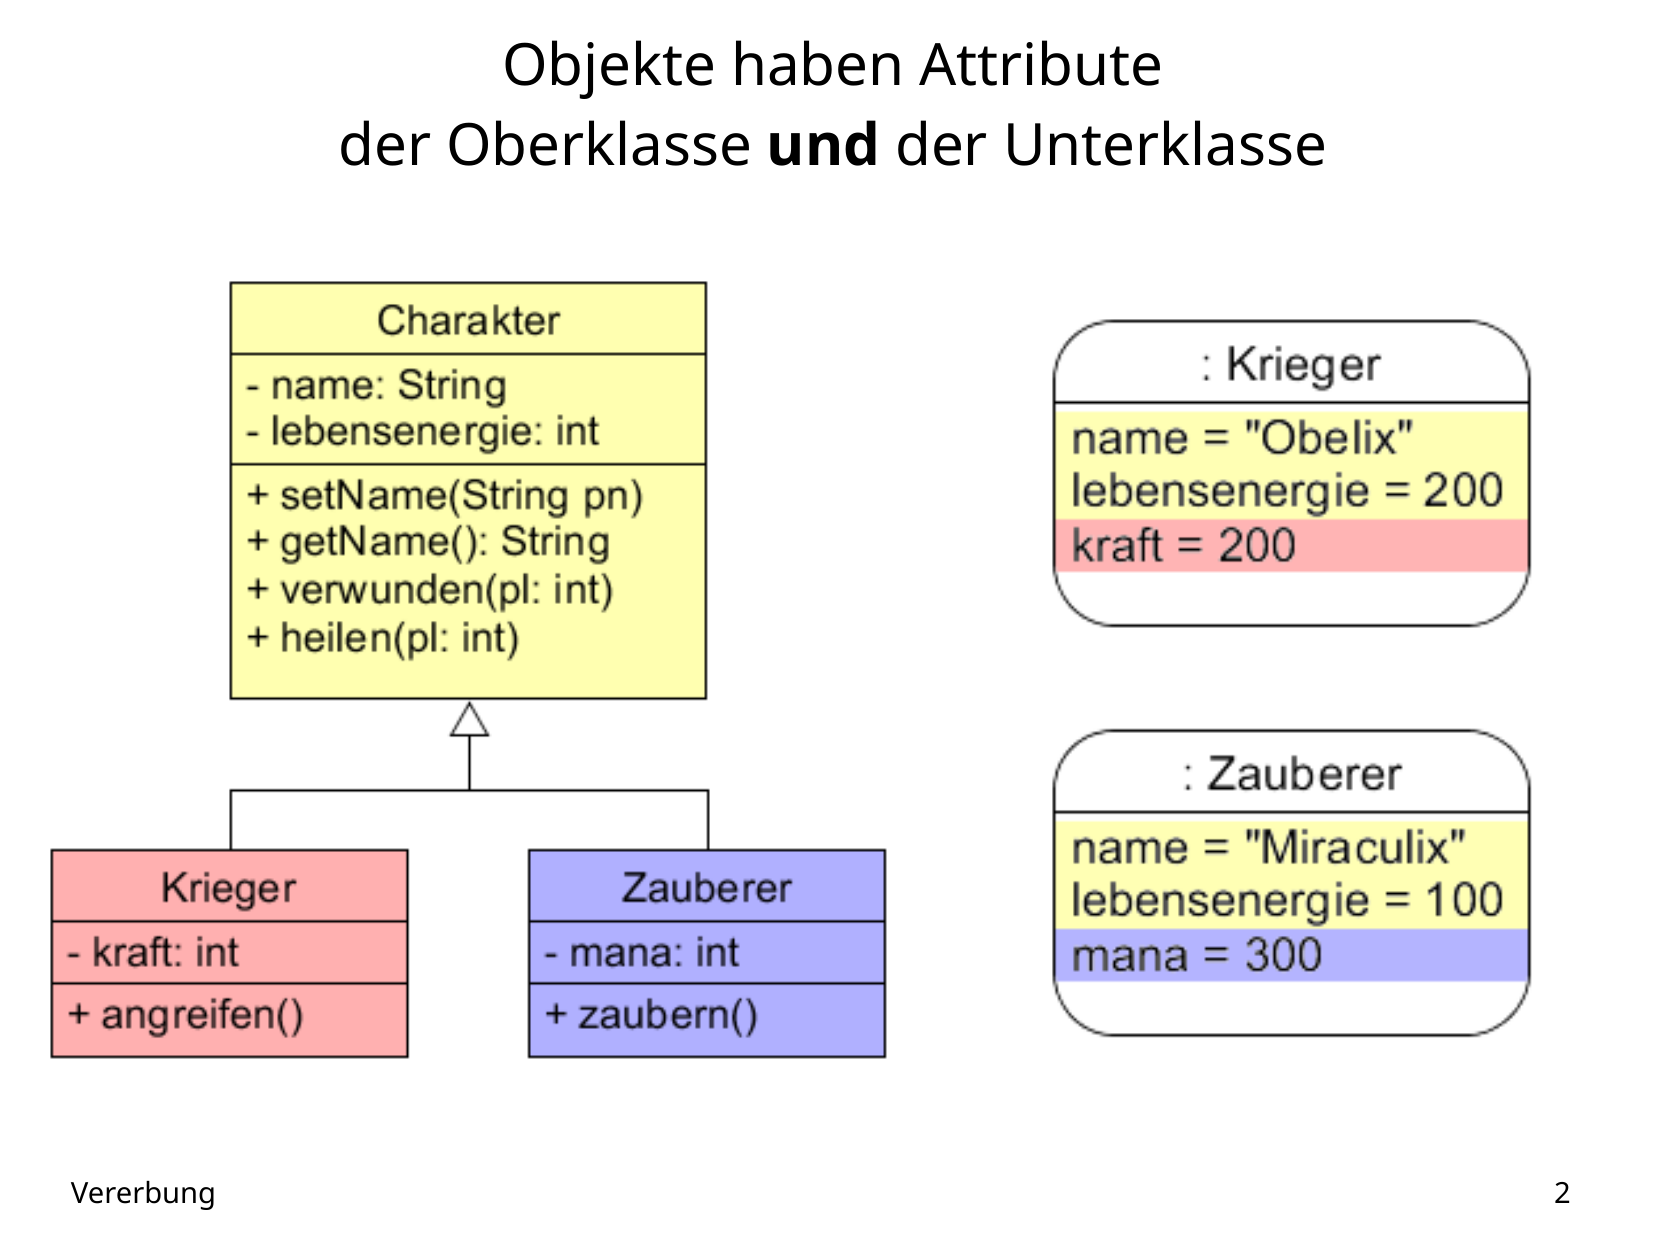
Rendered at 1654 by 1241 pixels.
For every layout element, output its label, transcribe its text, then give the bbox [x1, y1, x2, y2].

picture [49, 280, 889, 1061]
picture [1051, 318, 1534, 1040]
list Objekte haben Attribute der Oberklasse und der Unterklasse [47, 23, 1619, 225]
